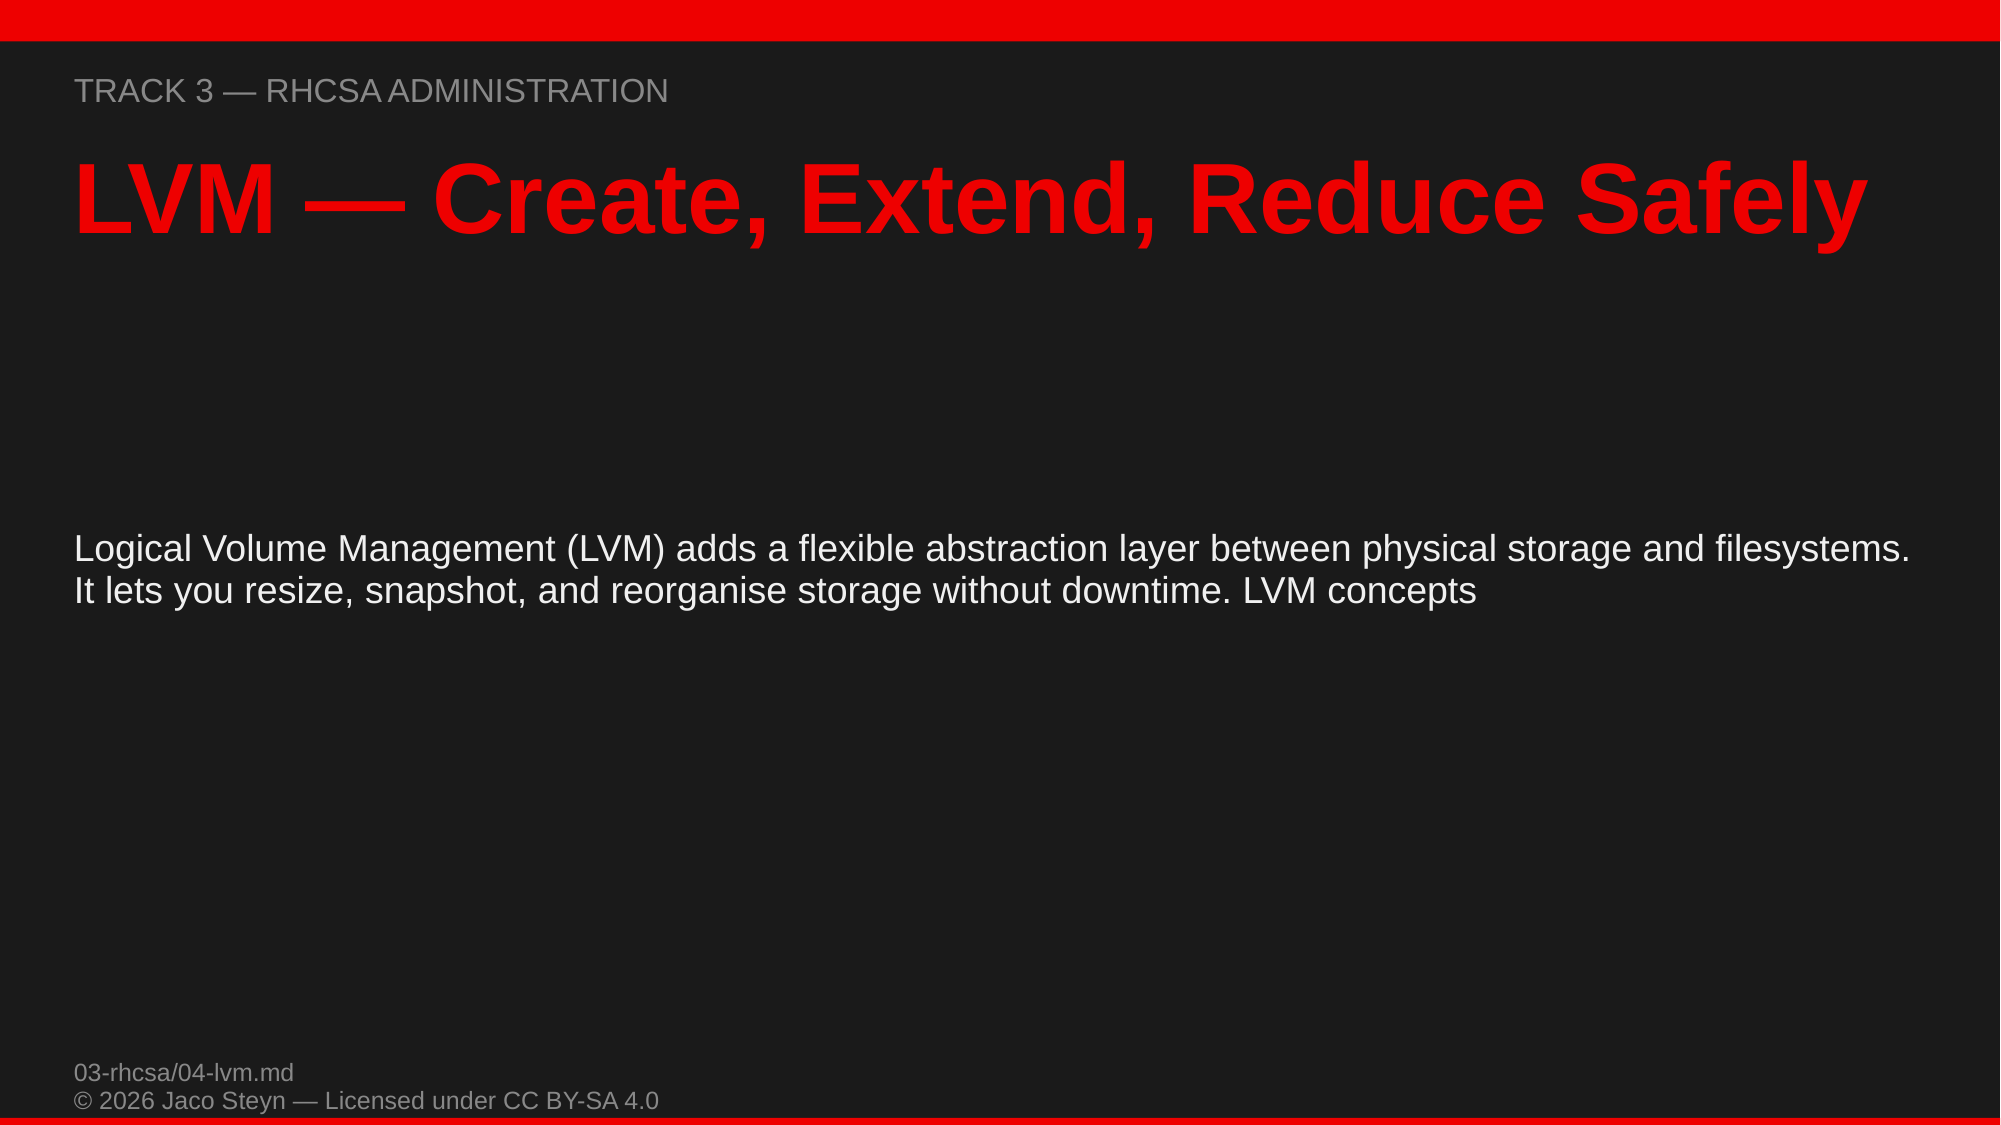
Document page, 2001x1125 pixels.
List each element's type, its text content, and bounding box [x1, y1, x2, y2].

text_box LVM — Create, Extend, Reduce Safely [59, 135, 1942, 461]
text_box [0, 1117, 2001, 1125]
text_box Logical Volume Management (LVM) adds a flexible abstraction layer between physical storage and filesystems. It lets you resize, snapshot, and reorganise storage without downtime. LVM concepts [59, 519, 1942, 727]
text_box 03-rhcsa/04-lvm.md © 2026 Jaco Steyn — Licensed under CC BY-SA 4.0 [59, 1051, 1942, 1111]
text_box [0, 0, 2001, 42]
text_box TRACK 3 — RHCSA ADMINISTRATION [59, 64, 1942, 119]
